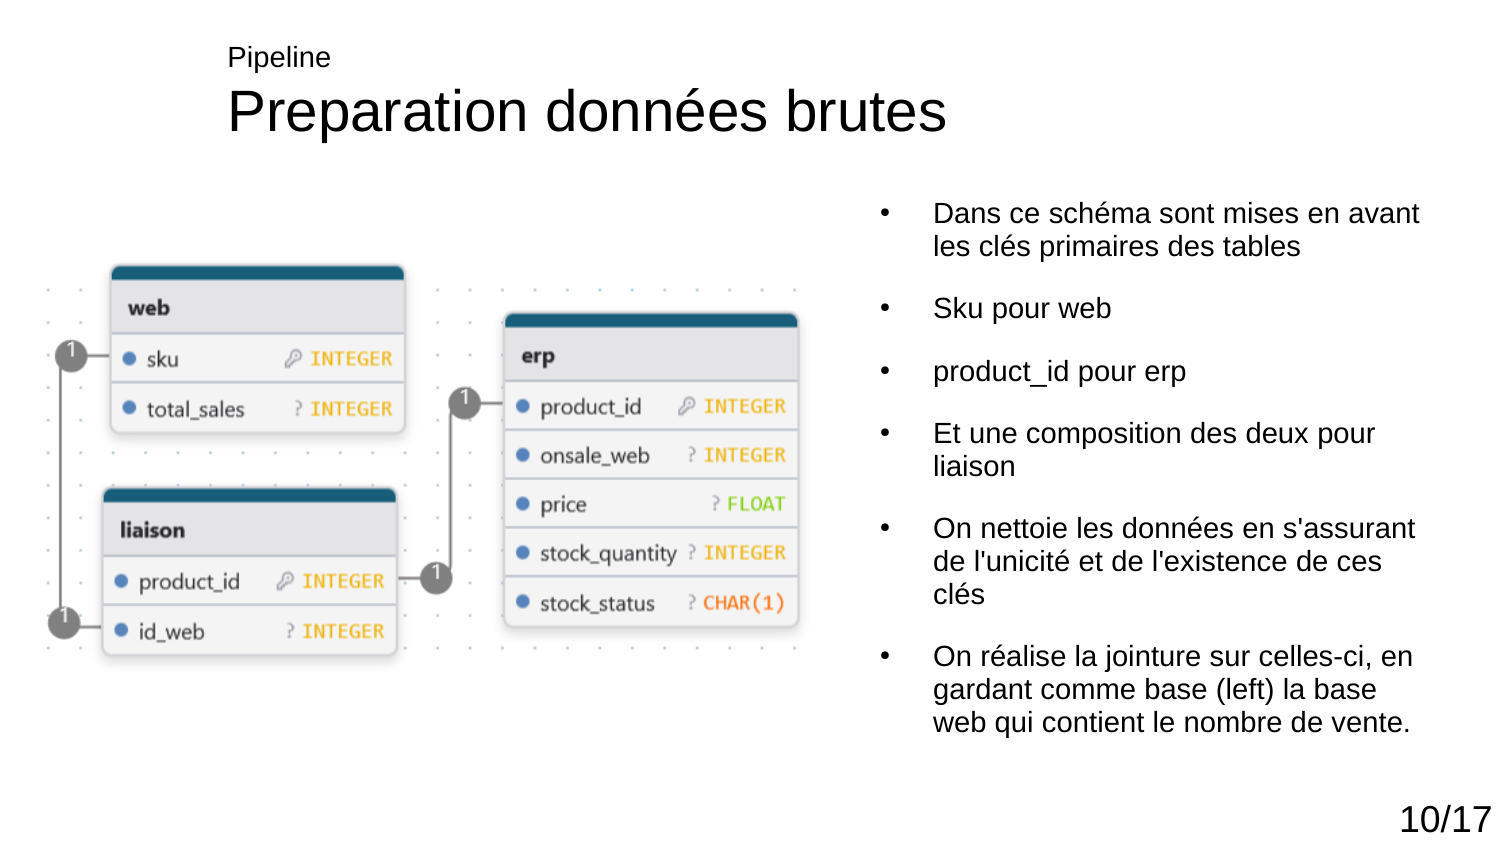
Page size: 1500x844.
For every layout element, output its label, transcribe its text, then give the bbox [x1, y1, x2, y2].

list Dans ce schéma sont mises en avant les clés primaires des tables Sku pour web product_id pour erp Et une composition des deux pour liaison On nettoie les données en s'assurant de l'unicité et de l'existence de ces clés On réalise la jointure sur celles-ci, en gardant comme base (left) la base web qui contient le nombre de vente. [862, 197, 1425, 755]
title Pipeline Preparation données brutes [212, 23, 1368, 174]
text_box 10/17 [1384, 791, 1500, 844]
picture [43, 259, 815, 674]
